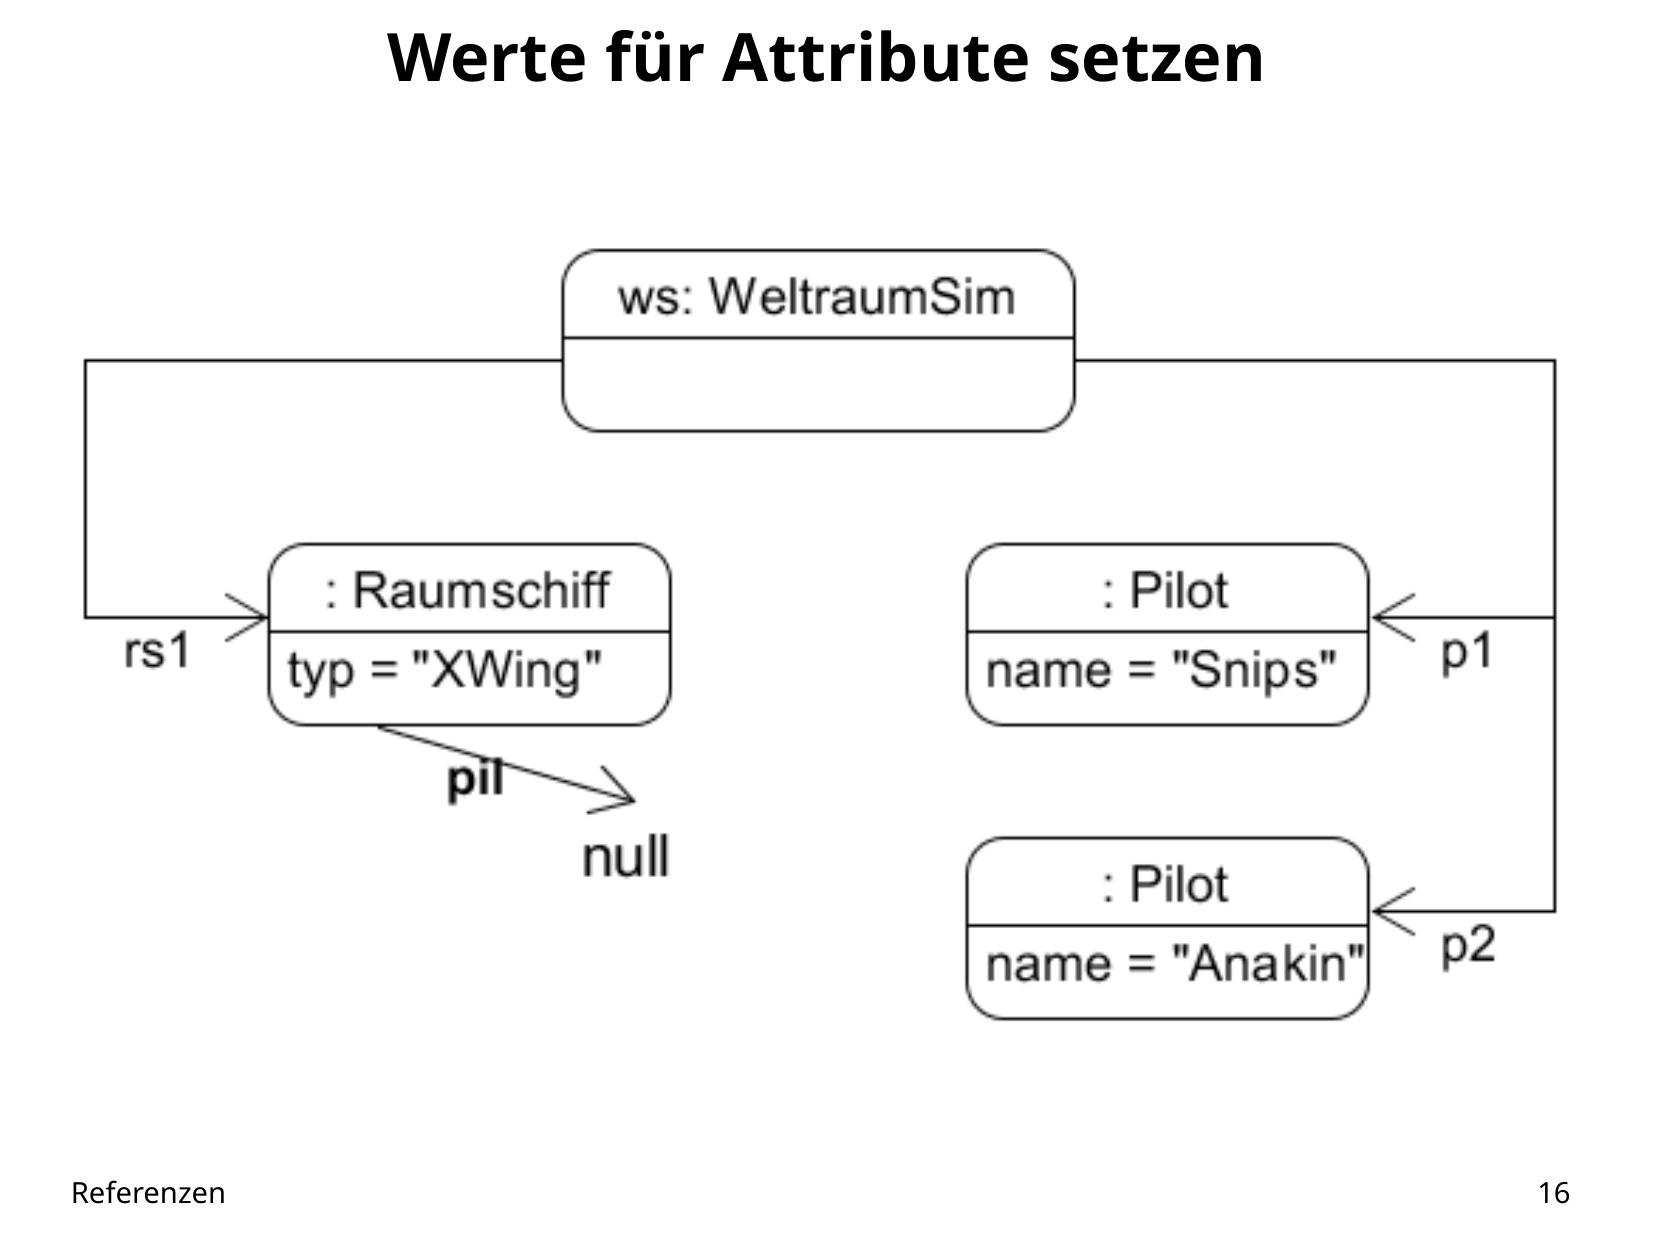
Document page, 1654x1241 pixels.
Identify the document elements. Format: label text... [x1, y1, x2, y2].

picture [82, 247, 1560, 1025]
title Werte für Attribute setzen [0, 5, 1654, 107]
